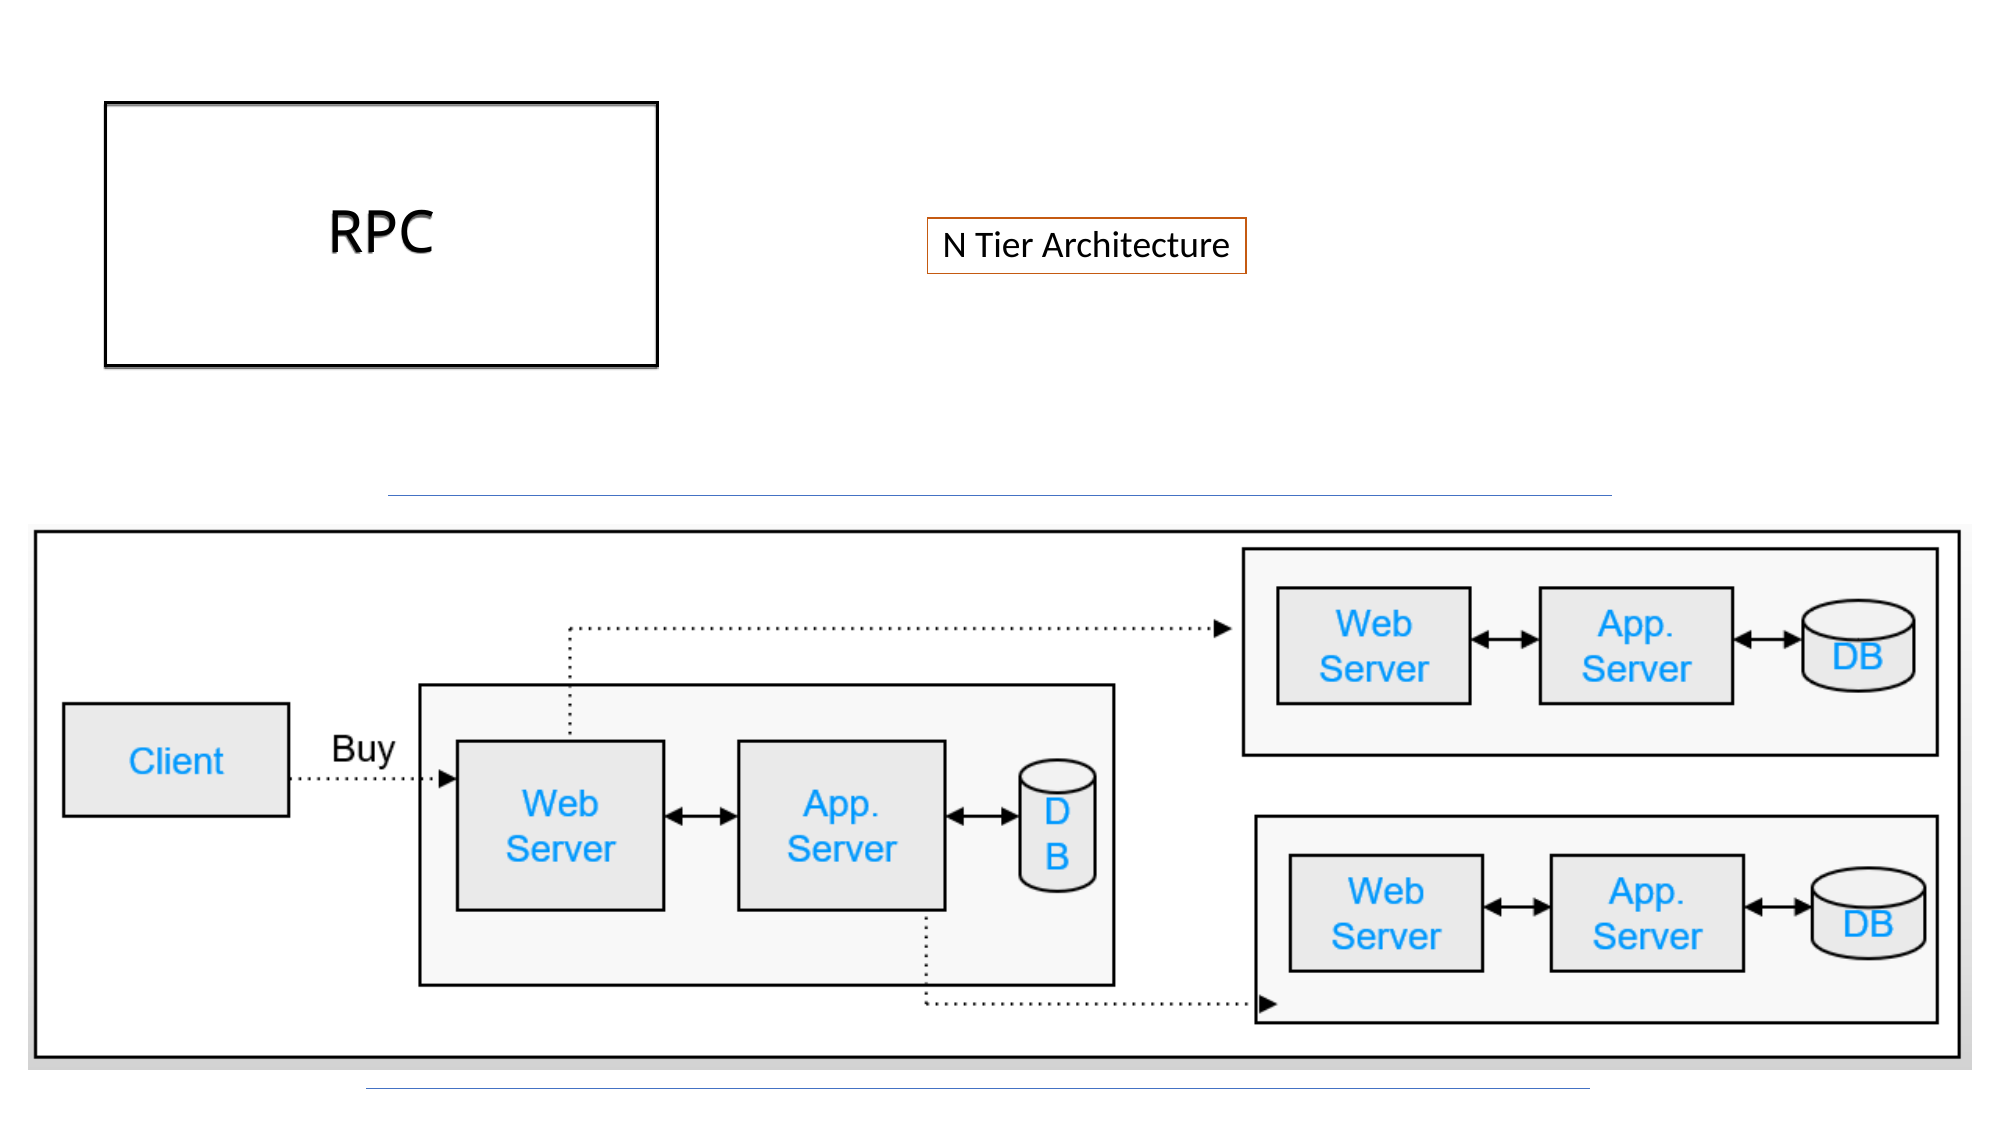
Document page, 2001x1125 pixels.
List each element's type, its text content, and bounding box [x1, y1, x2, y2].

text_box N Tier Architecture [927, 218, 1246, 274]
title RPC [105, 102, 658, 366]
picture [28, 524, 1972, 1070]
